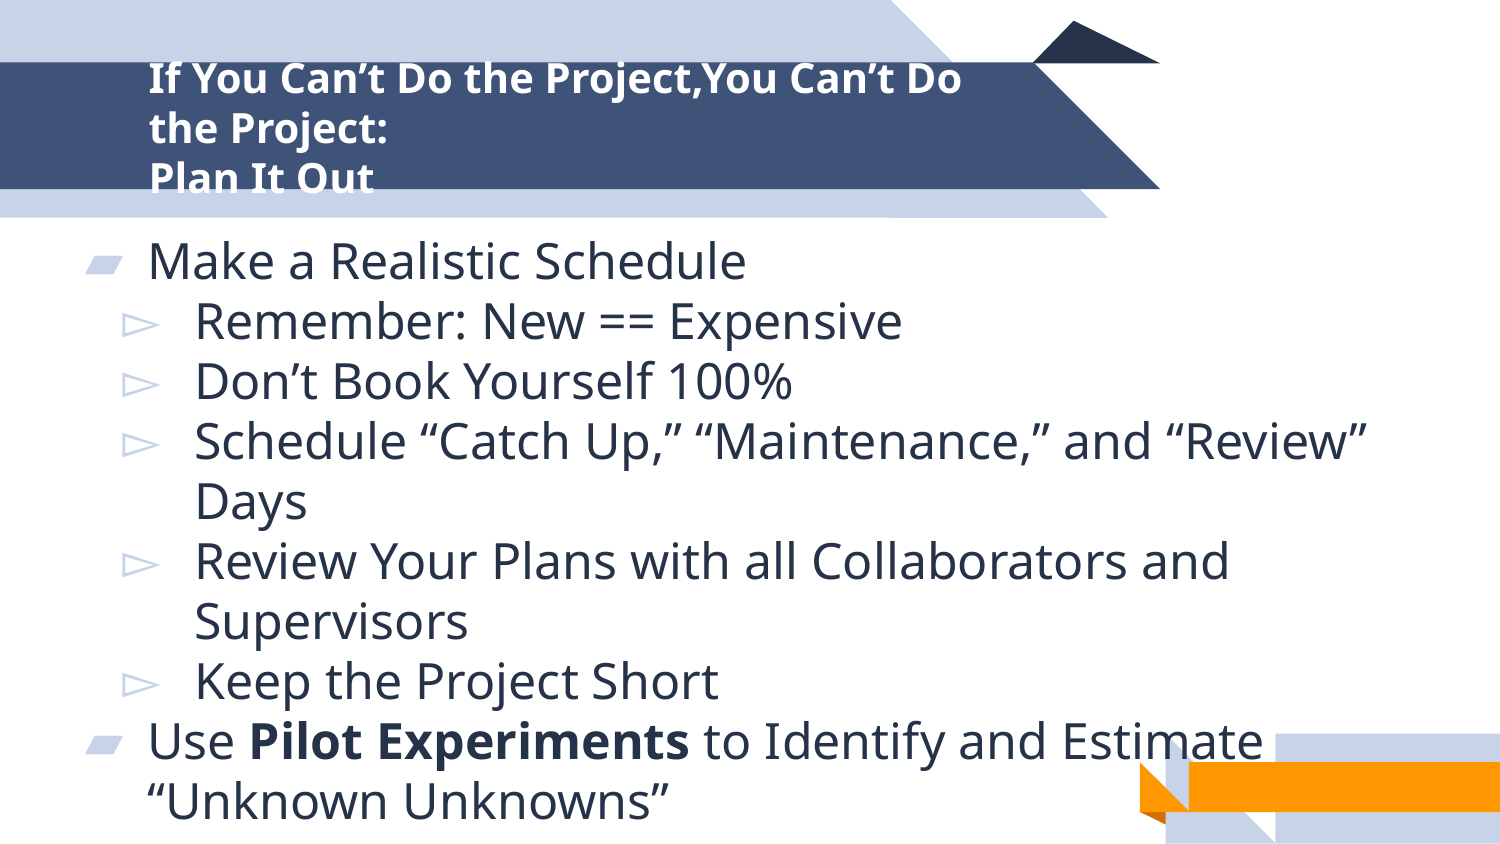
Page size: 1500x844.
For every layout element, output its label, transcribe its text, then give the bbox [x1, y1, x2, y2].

list Make a Realistic Schedule Remember: New == Expensive Don’t Book Yourself 100% Schedule “Catch Up,” “Maintenance,” and “Review” Days Review Your Plans with all Collaborators and Supervisors Keep the Project Short Use Pilot Experiments to Identify and Estimate “Unknown Unknowns” [57, 274, 1455, 784]
title If You Can’t Do the Project,You Can’t Do the Project: Plan It Out [133, 64, 1035, 190]
